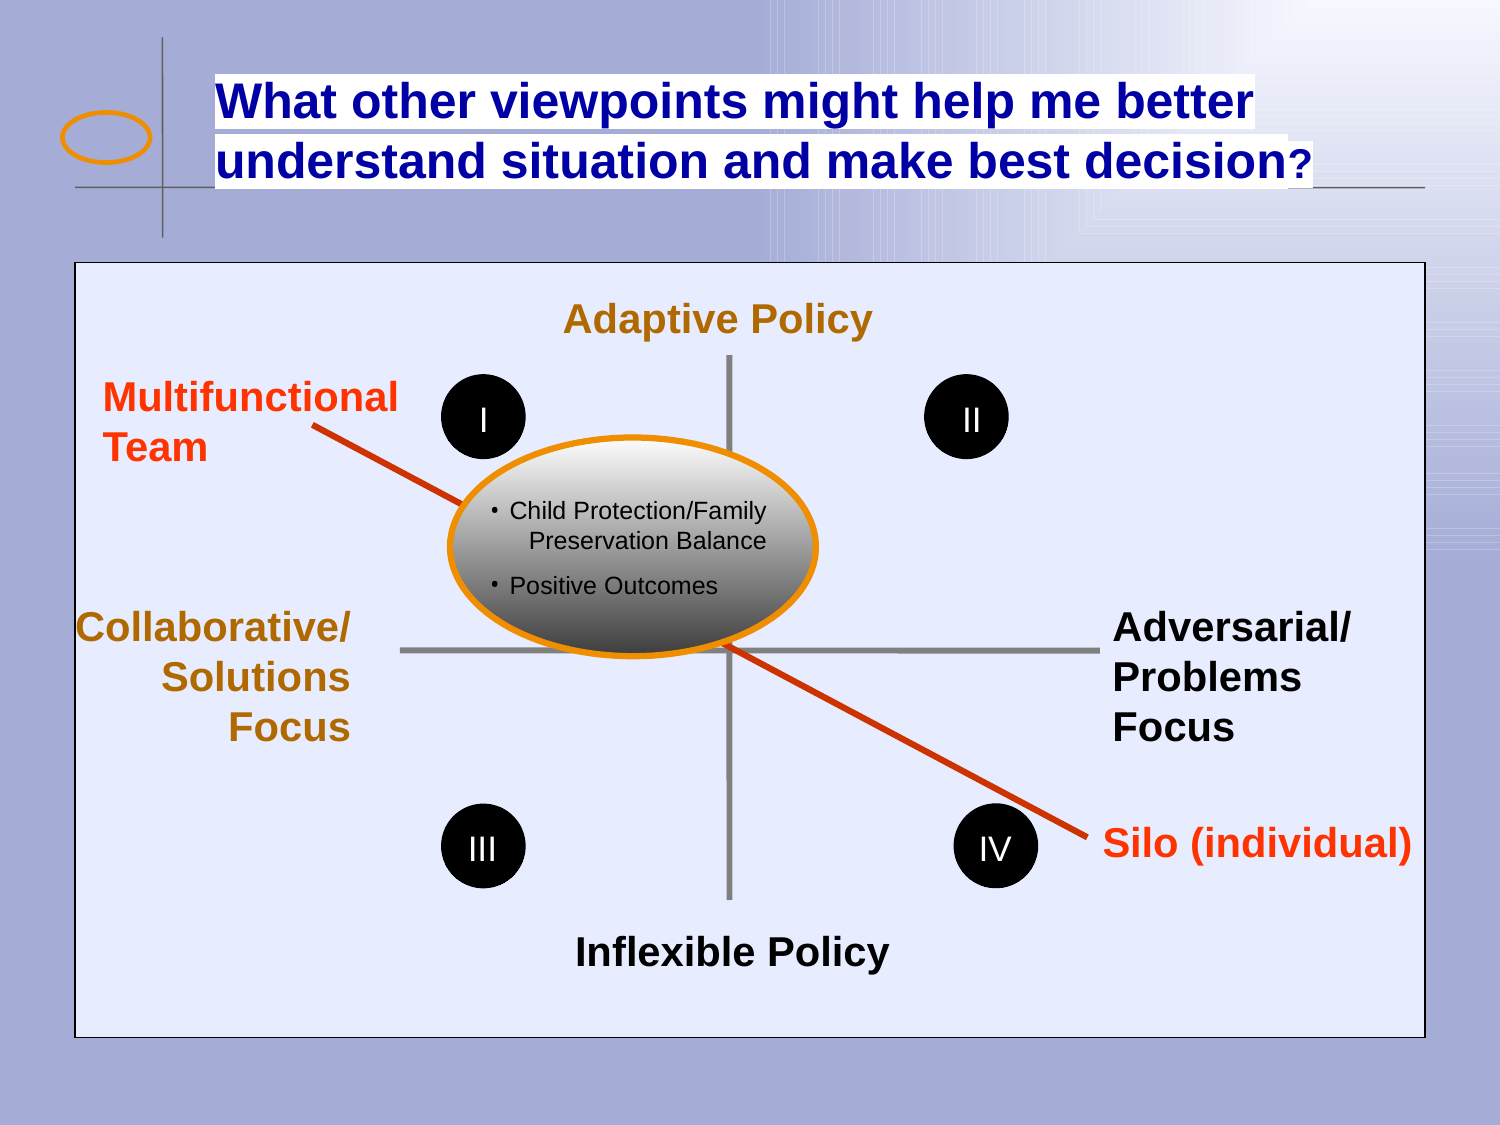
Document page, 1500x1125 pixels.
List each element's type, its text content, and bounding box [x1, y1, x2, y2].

text_box Child Protection/Family Preservation Balance Positive Outcomes [475, 487, 795, 608]
text_box IV [979, 826, 1012, 868]
text_box Silo (individual) [1087, 808, 1428, 874]
title What other viewpoints might help me better understand situation and make best decision? [200, 45, 1426, 213]
text_box II [962, 397, 982, 439]
text_box Adaptive Policy [562, 292, 962, 342]
text_box Multifunctional Team [87, 362, 438, 478]
text_box [75, 262, 1425, 1037]
text_box Inflexible Policy [575, 925, 963, 975]
text_box Collaborative/ Solutions Focus [75, 600, 388, 750]
text_box I [479, 397, 489, 439]
text_box III [468, 826, 497, 869]
text_box Adversarial/ Problems Focus [1112, 600, 1425, 750]
